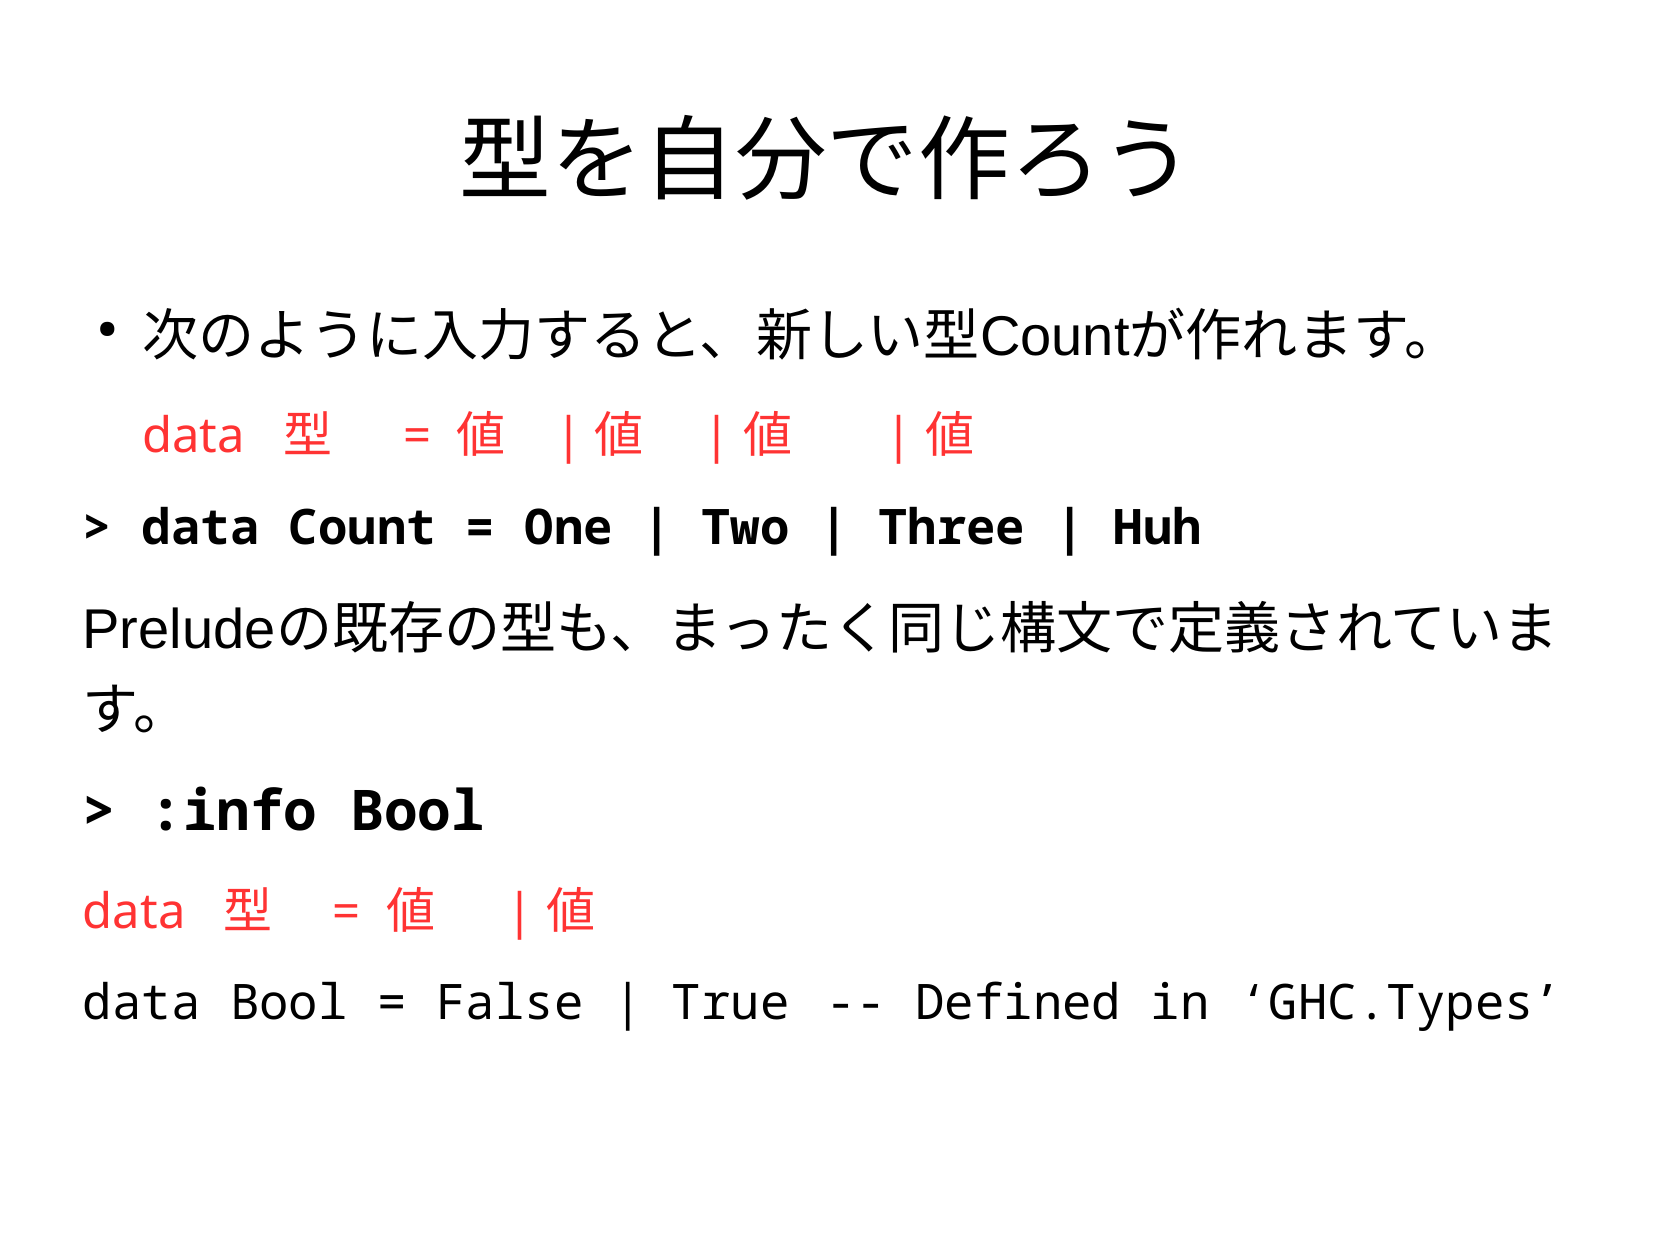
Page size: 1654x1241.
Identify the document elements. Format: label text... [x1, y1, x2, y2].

list 次のように入力すると、新しい型Countが作れます。 data 型 = 値 | 値 | 値 | 値 > data Count = One | Two | Three | Huh Preludeの既存の型も、まったく同じ構文で定義されています。 > :info Bool data 型 = 値 | 値 data Bool = False | True -- Defined in ‘GHC.Types’ [82, 290, 1571, 1063]
title 型を自分で作ろう [82, 49, 1571, 257]
